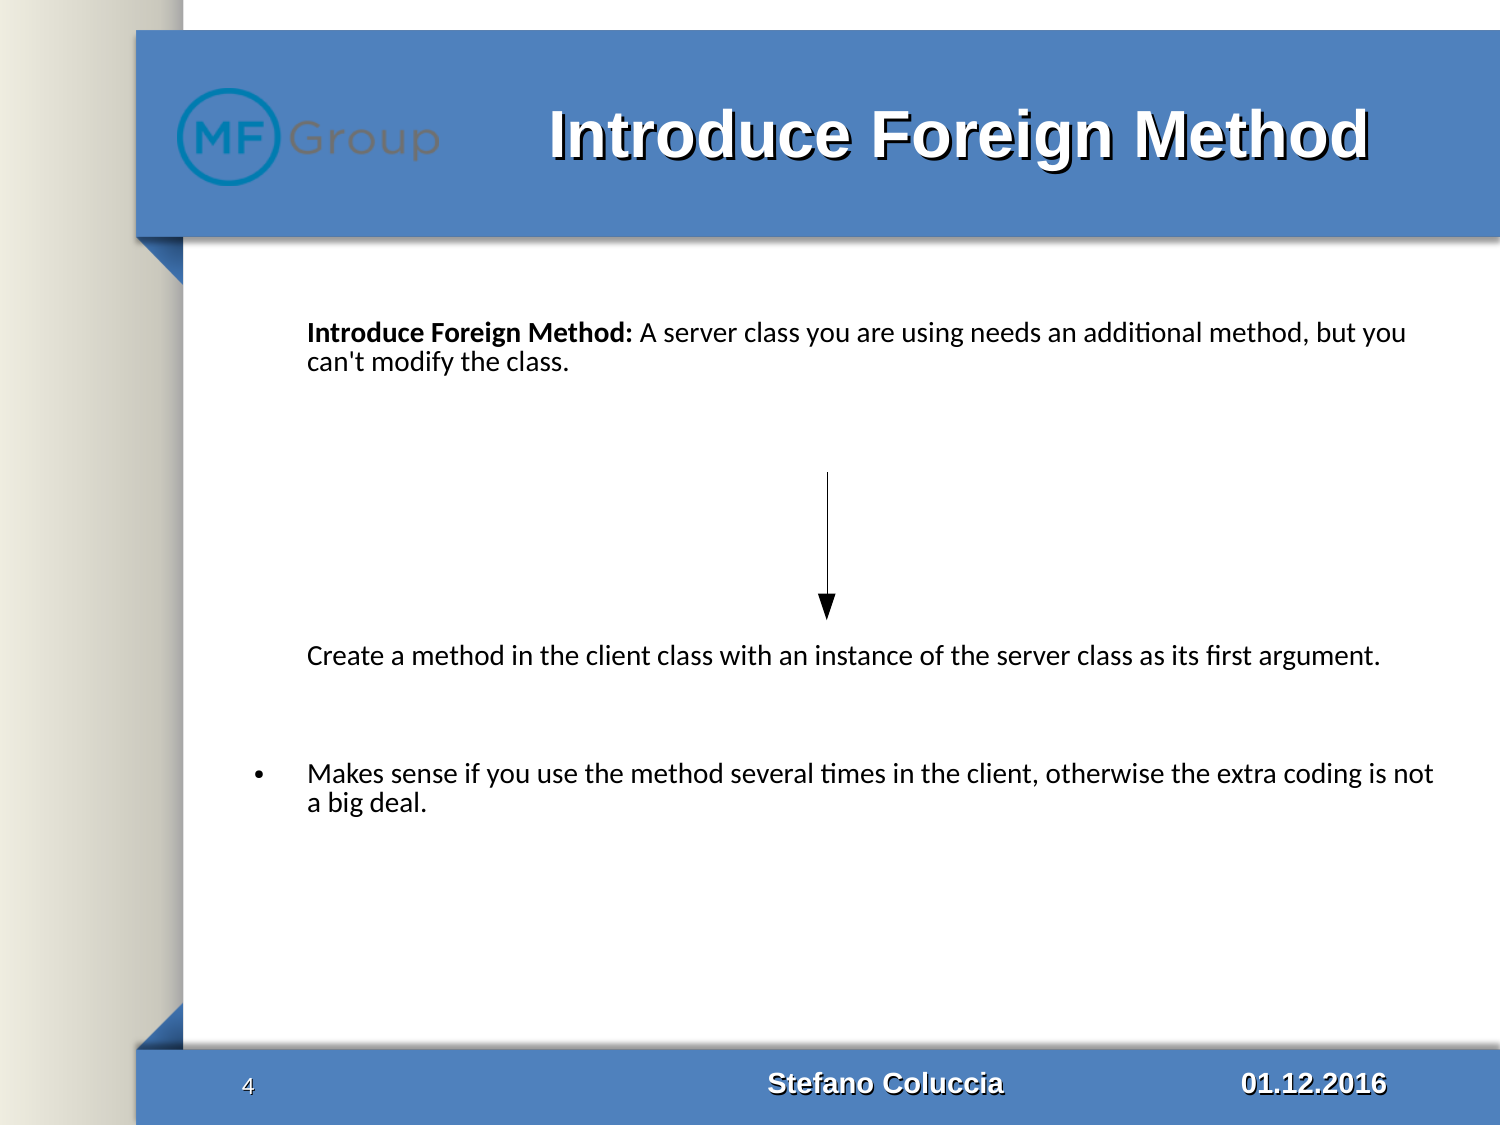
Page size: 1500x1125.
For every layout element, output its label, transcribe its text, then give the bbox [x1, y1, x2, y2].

title Stefano Coluccia [738, 1062, 1034, 1105]
title Introduce Foreign Method [472, 57, 1447, 211]
picture [0, 0, 1500, 1125]
list Introduce Foreign Method: A server class you are using needs an additional method, but you can't modify the class. Create a method in the client class with an instance of the server class as its first argument. Makes sense if you use the method several times in the client, otherwise the extra coding is not a big deal. [236, 261, 1453, 975]
title 01.12.2016 [1151, 1062, 1477, 1105]
